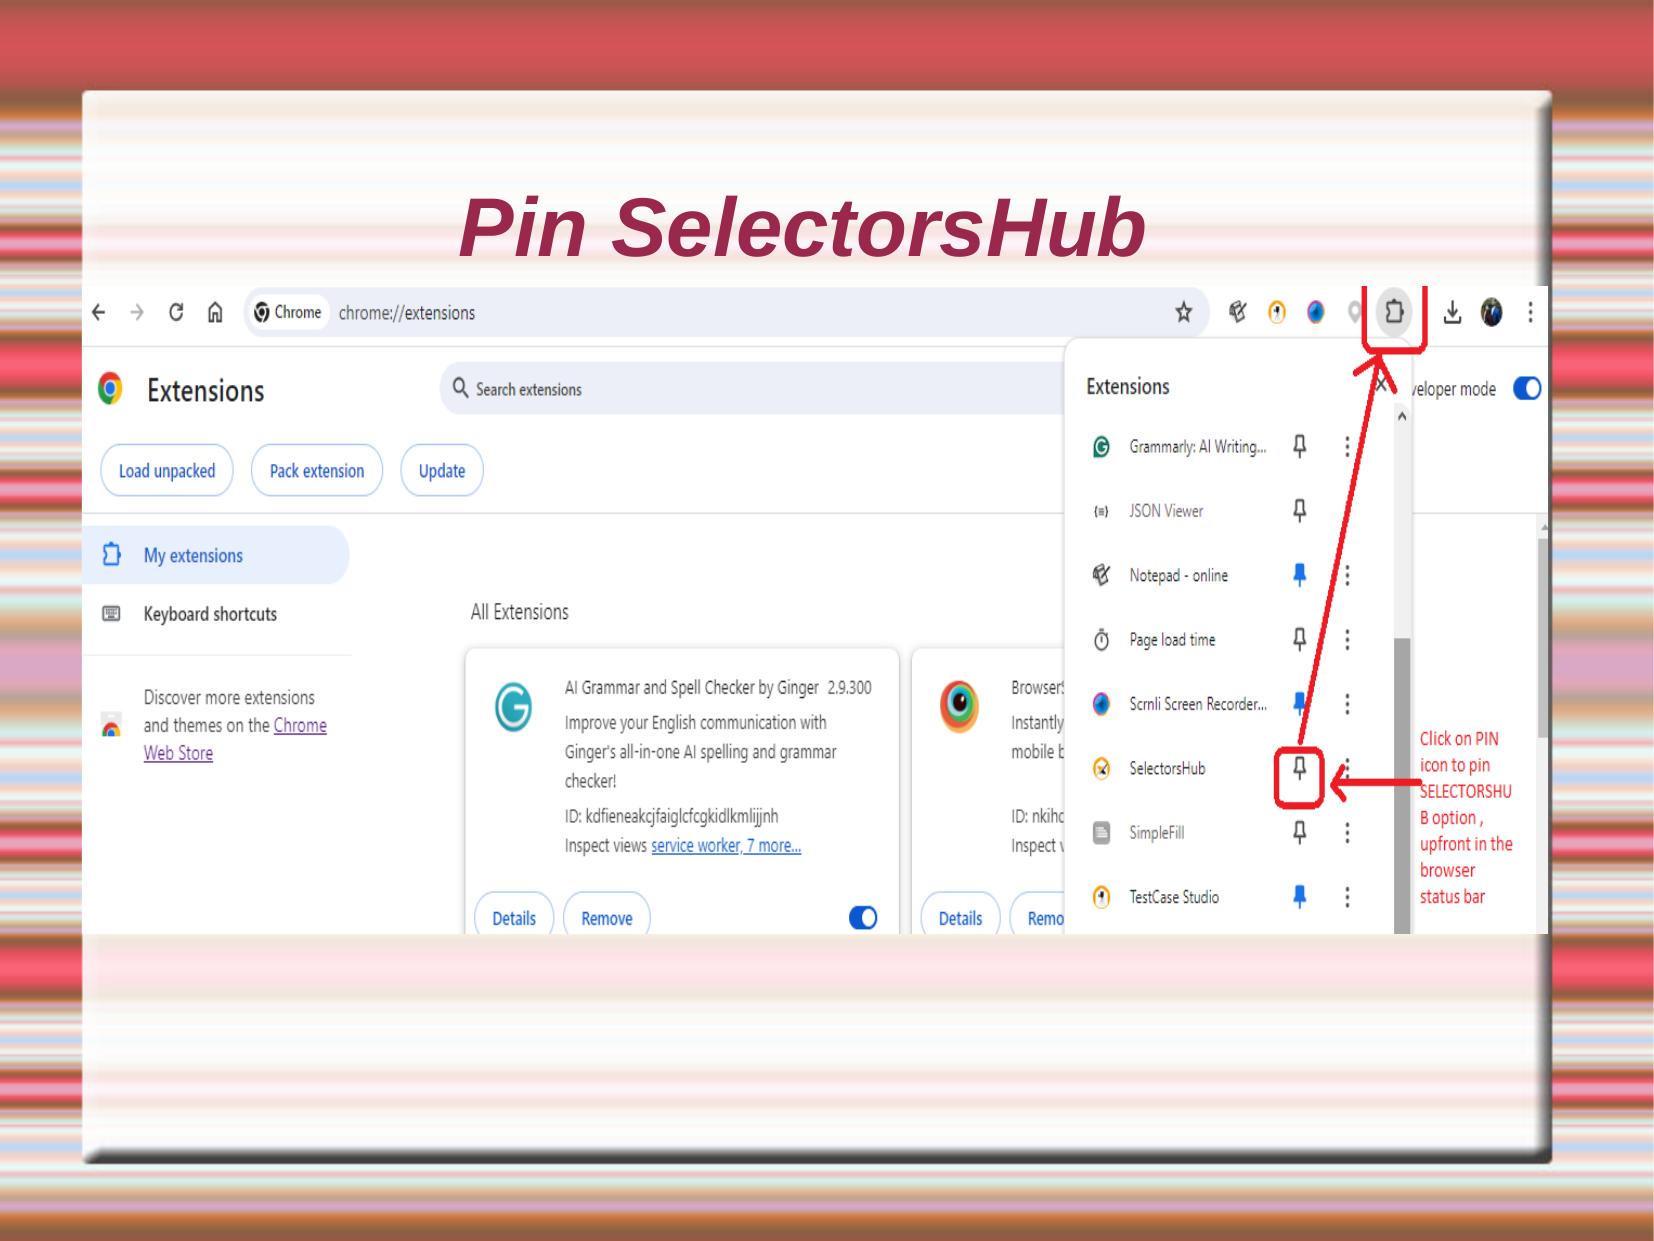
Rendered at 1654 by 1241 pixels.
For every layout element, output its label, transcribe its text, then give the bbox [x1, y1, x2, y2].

picture [0, 0, 1654, 1241]
title Pin SelectorsHub [81, 114, 1525, 341]
